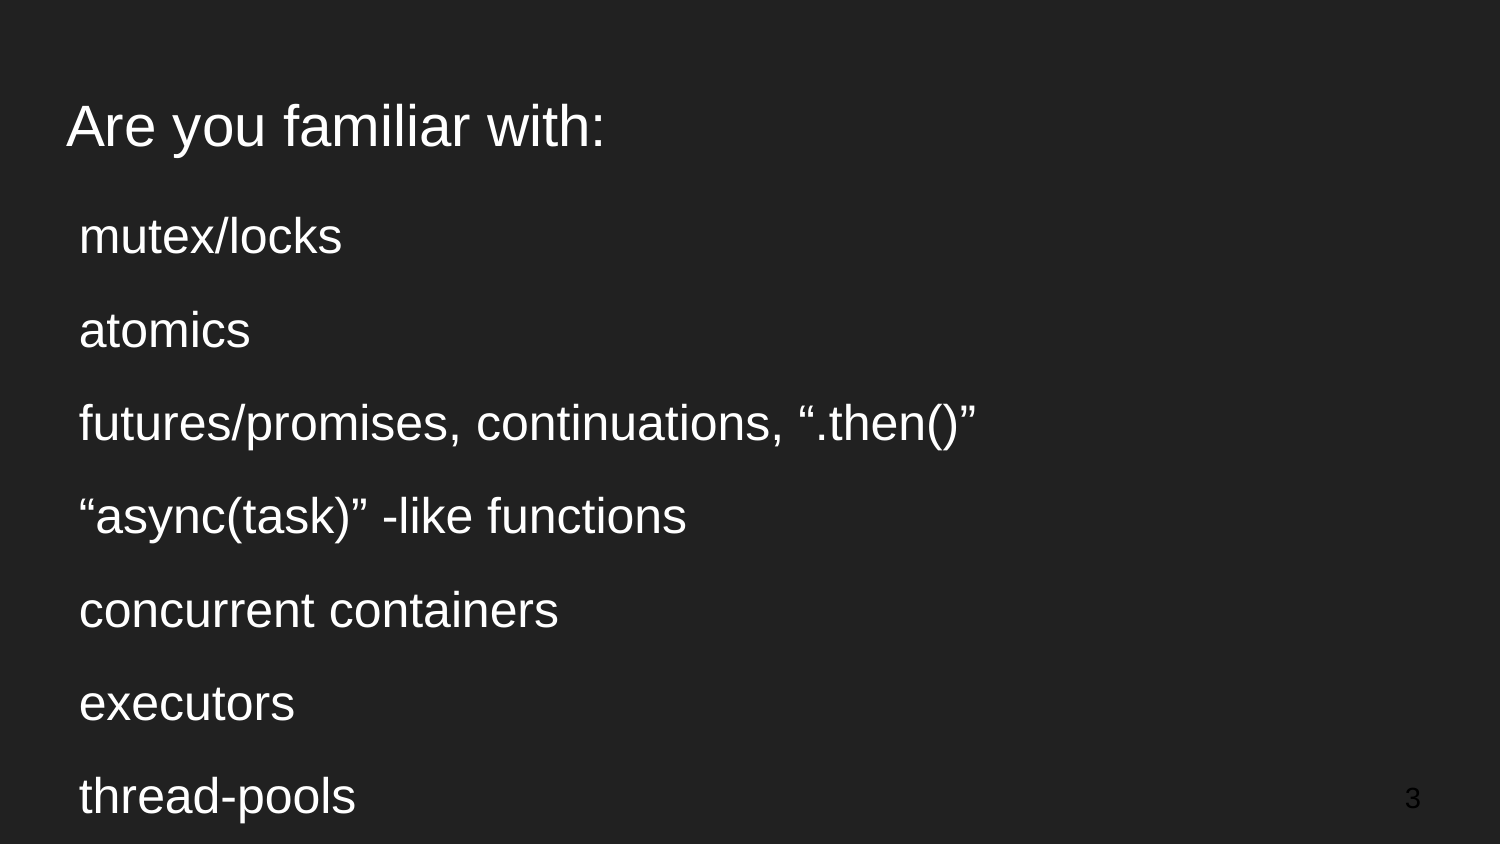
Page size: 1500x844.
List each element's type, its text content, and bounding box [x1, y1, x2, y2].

slide_number <number> [1389, 764, 1480, 830]
title Are you familiar with: [51, 72, 1449, 167]
list mutex/locks atomics futures/promises, continuations, “.then()” “async(task)” -like functions concurrent containers executors thread-pools strands [51, 189, 1449, 750]
